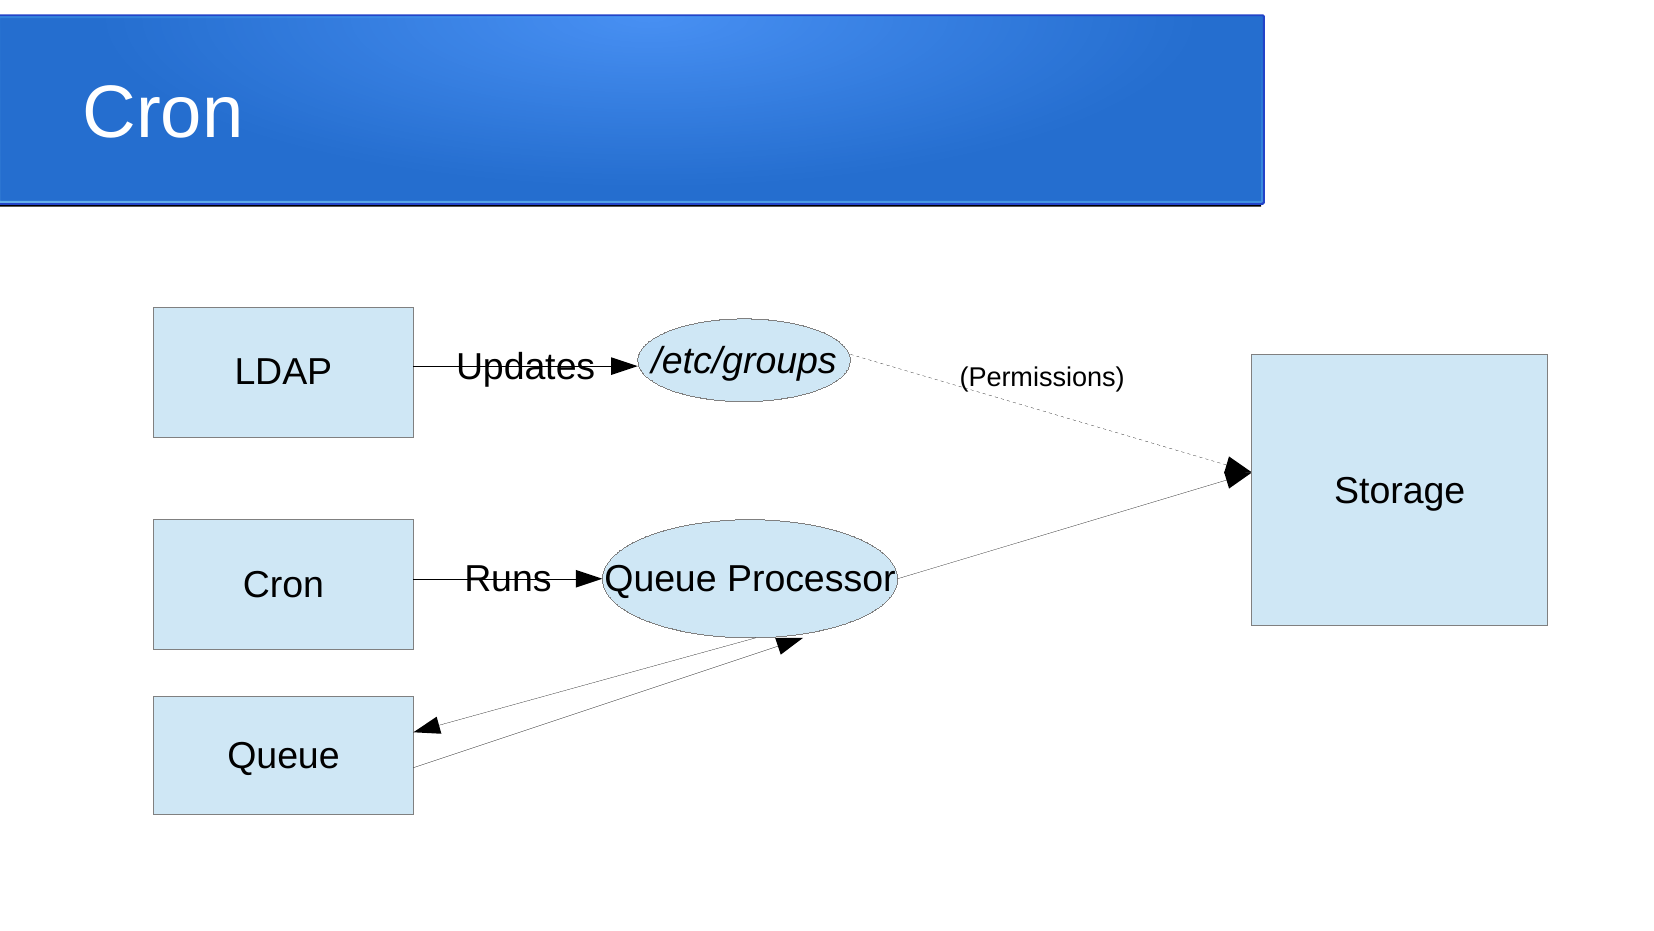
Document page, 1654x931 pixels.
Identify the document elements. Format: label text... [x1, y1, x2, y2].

text_box LDAP [153, 307, 414, 438]
text_box Queue [153, 696, 414, 815]
text_box (Permissions) [944, 354, 1205, 414]
text_box Cron [153, 519, 414, 650]
title Cron [82, 35, 1235, 189]
text_box /etc/groups [637, 318, 851, 402]
text_box Queue Processor [602, 519, 898, 638]
text_box Storage [1251, 354, 1548, 626]
